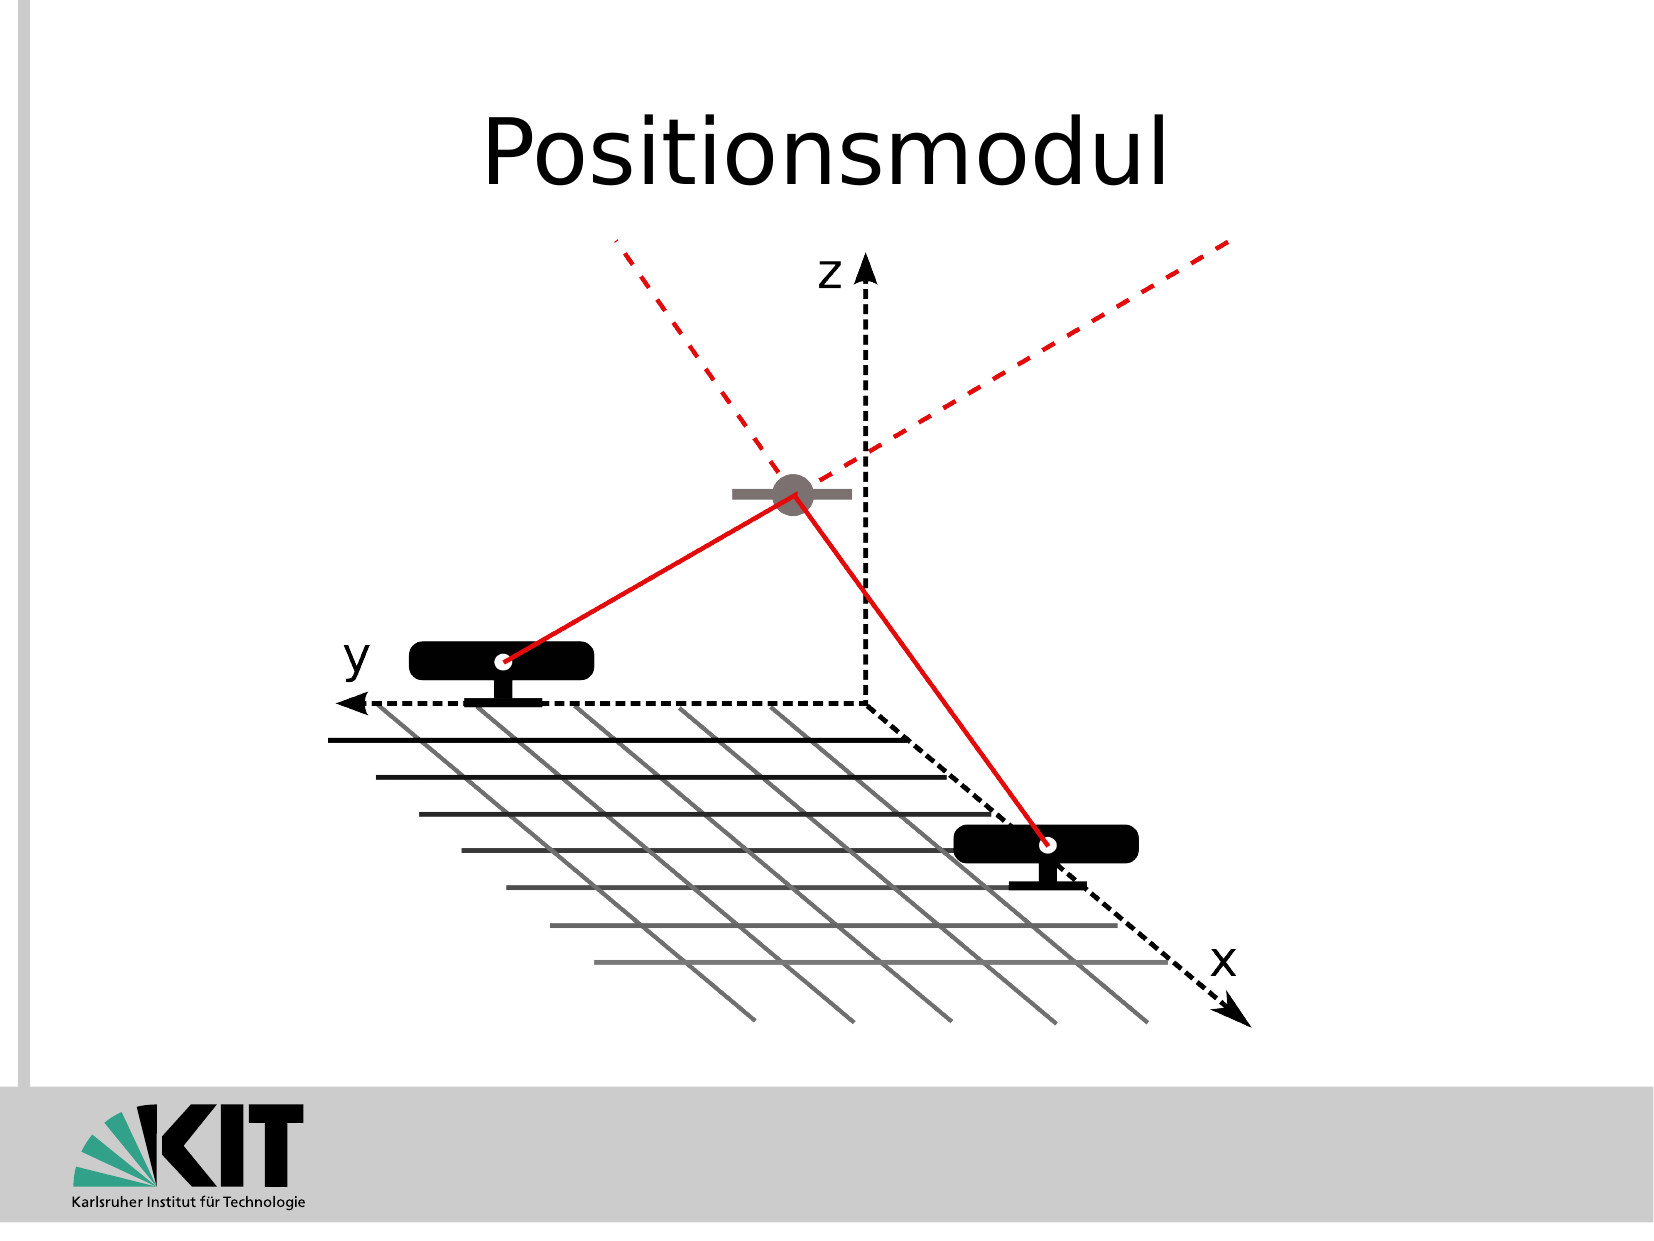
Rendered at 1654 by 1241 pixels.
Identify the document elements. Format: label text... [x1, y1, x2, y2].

picture [70, 1098, 308, 1217]
title Positionsmodul [82, 49, 1571, 257]
text_box [0, 1086, 1654, 1223]
picture [328, 239, 1252, 1028]
